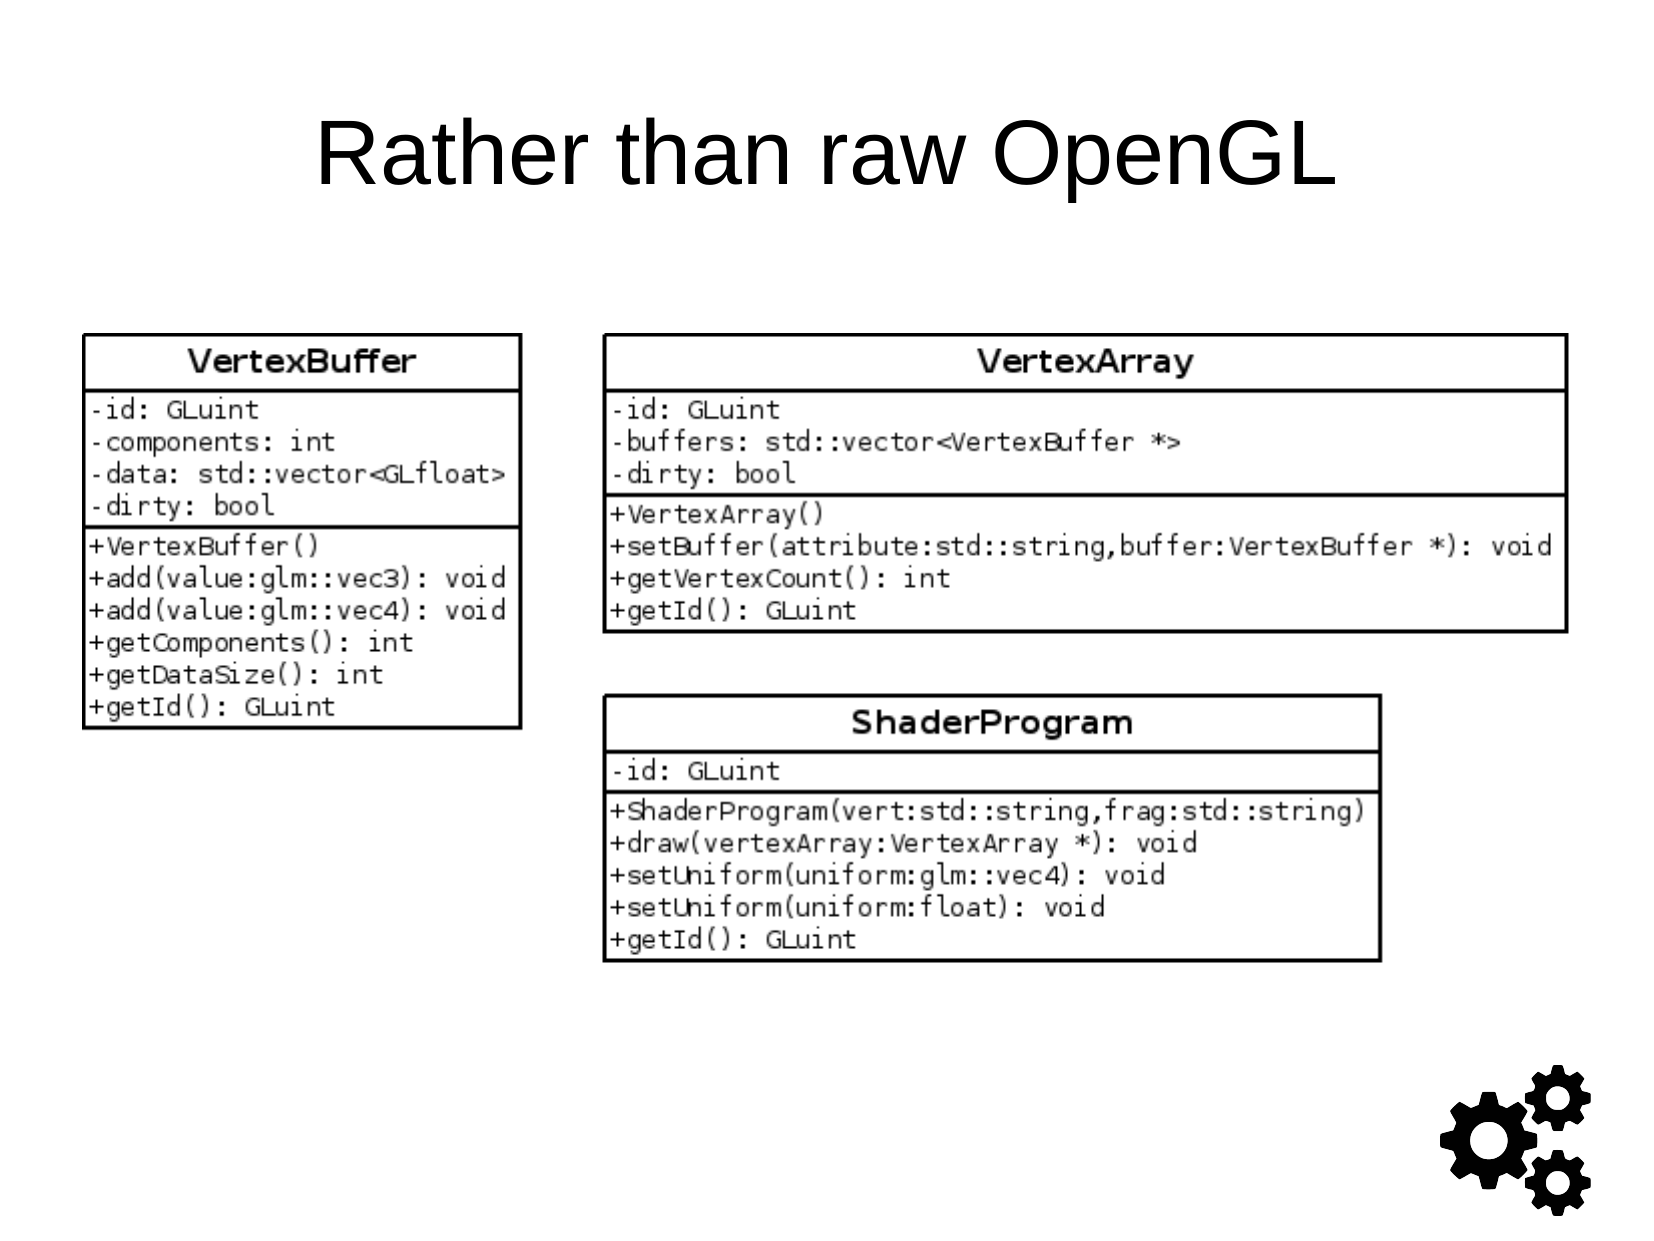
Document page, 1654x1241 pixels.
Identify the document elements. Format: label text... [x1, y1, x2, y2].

title Rather than raw OpenGL [82, 49, 1571, 257]
picture [82, 333, 1571, 967]
picture [1440, 1065, 1591, 1216]
